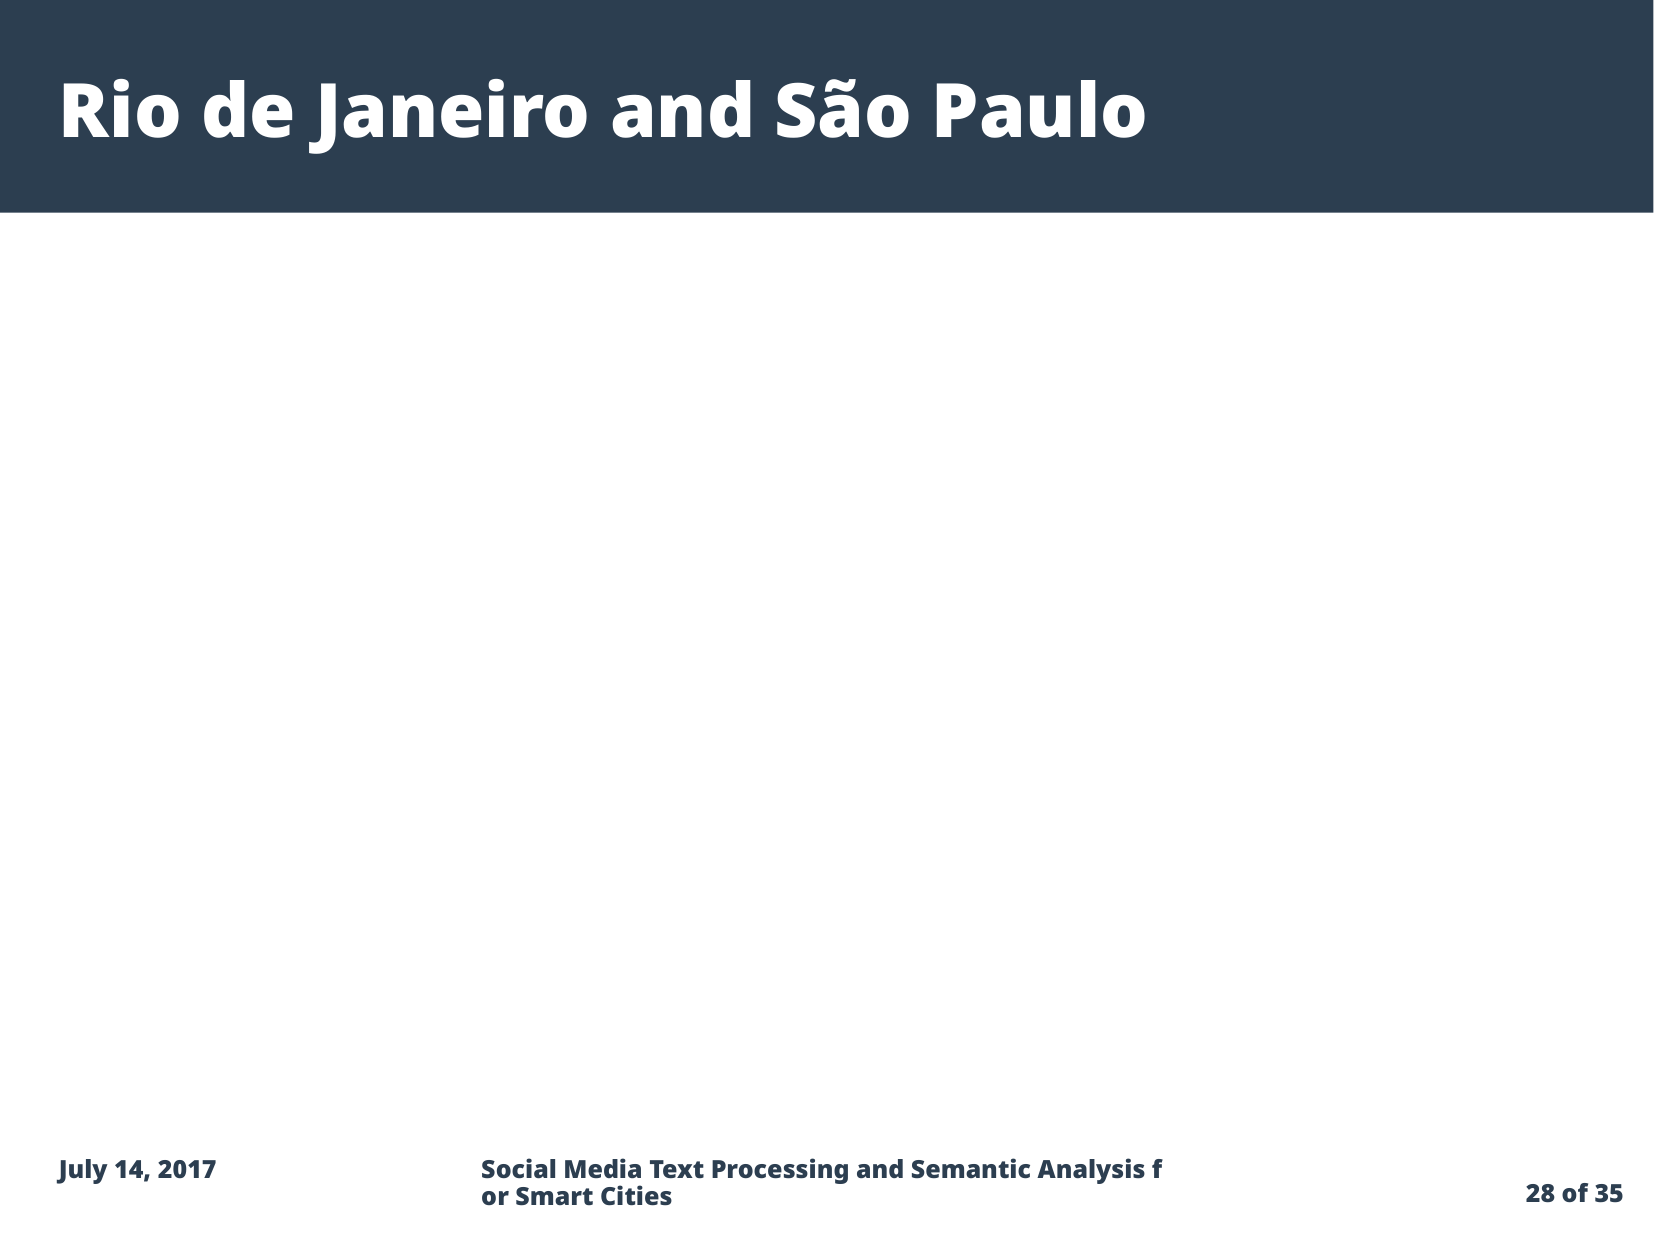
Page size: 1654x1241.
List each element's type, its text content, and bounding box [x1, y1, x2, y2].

title Rio de Janeiro and São Paulo [59, 29, 1595, 187]
